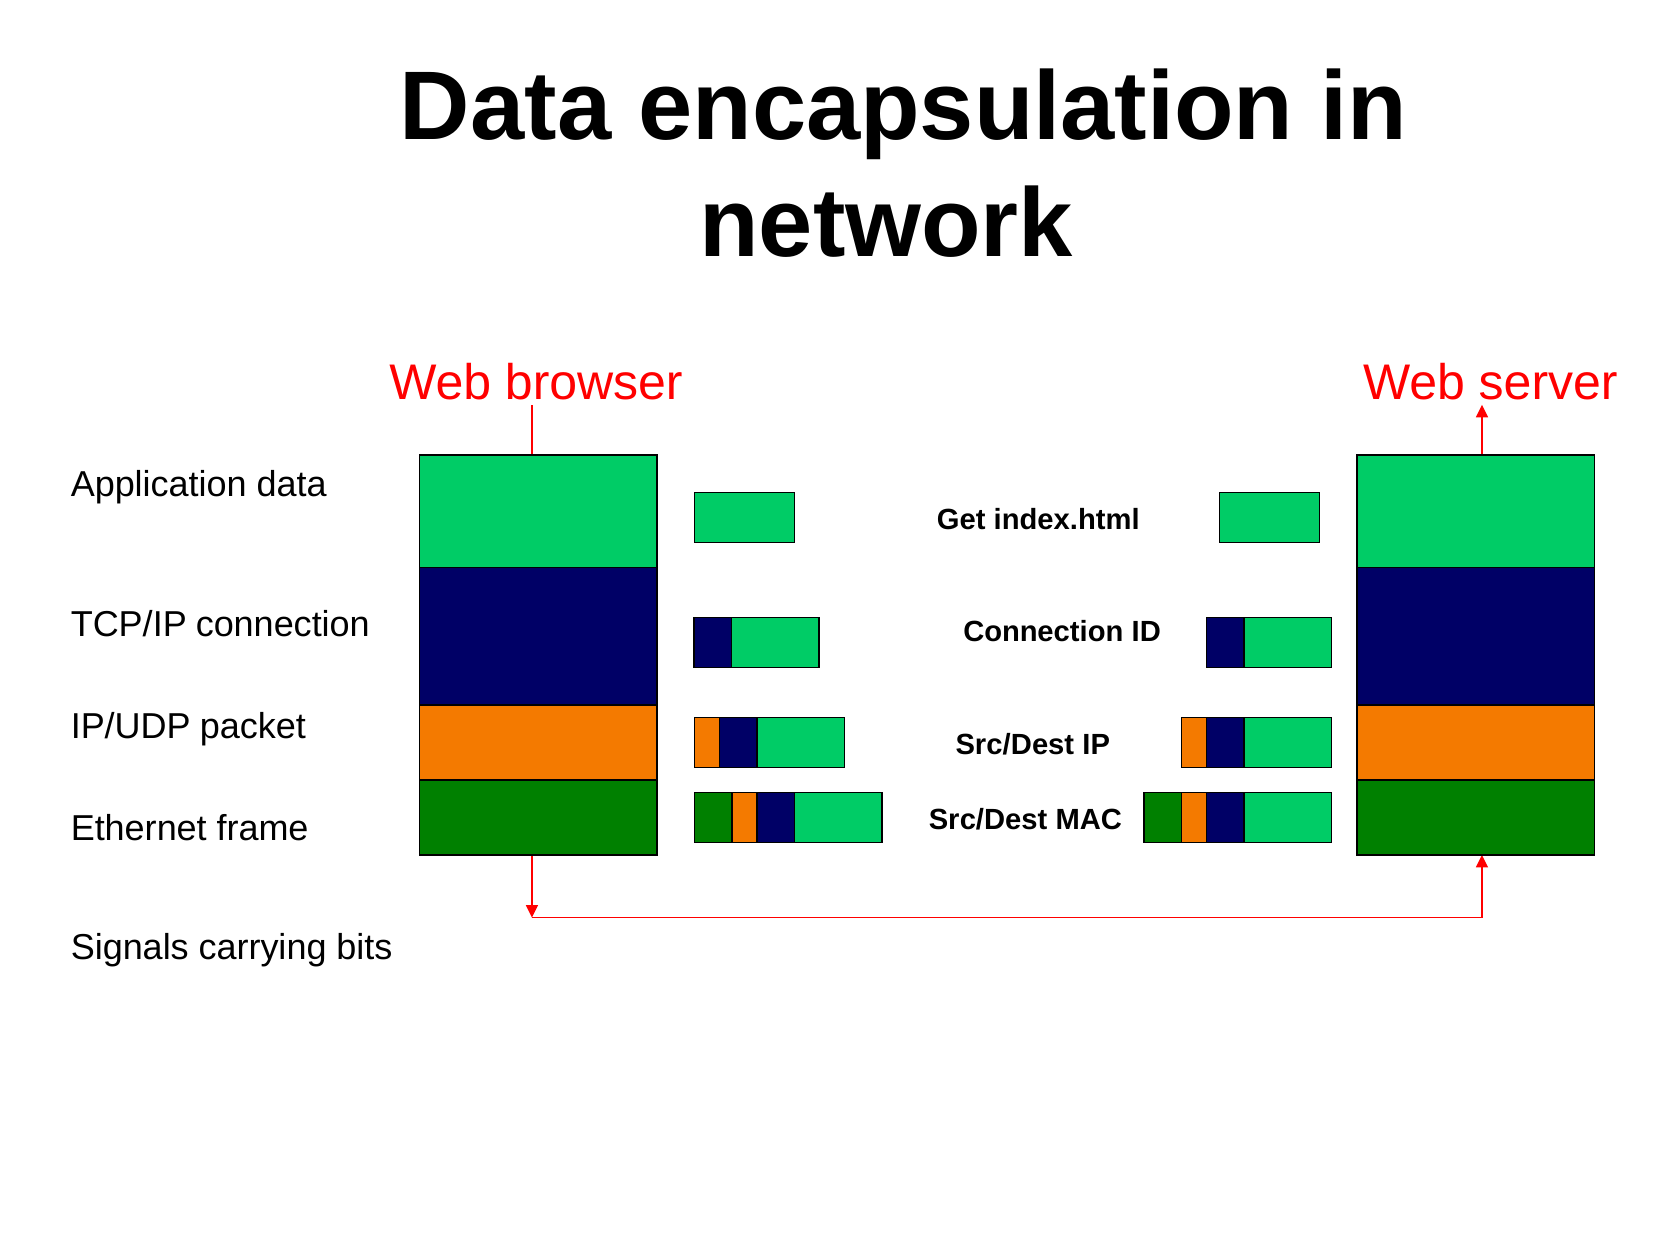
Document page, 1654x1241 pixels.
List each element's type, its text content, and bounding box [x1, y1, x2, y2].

text_box Src/Dest MAC [878, 792, 1138, 843]
title Data encapsulation in network [224, 34, 1549, 284]
text_box [694, 792, 878, 843]
text_box Web server [1348, 342, 1633, 418]
text_box [419, 454, 657, 856]
text_box [1144, 792, 1332, 843]
text_box Src/Dest IP [872, 717, 1126, 768]
text_box [694, 717, 845, 768]
text_box Connection ID [912, 604, 1177, 656]
text_box Get index.html [886, 492, 1156, 543]
text_box [694, 617, 820, 668]
text_box [1219, 492, 1320, 543]
text_box Web browser [374, 342, 698, 418]
text_box [1206, 617, 1332, 668]
text_box [694, 492, 795, 543]
text_box [1181, 717, 1332, 768]
list Application data TCP/IP connection IP/UDP packet Ethernet frame Signals carrying bits [70, 460, 497, 969]
text_box [1356, 454, 1595, 856]
